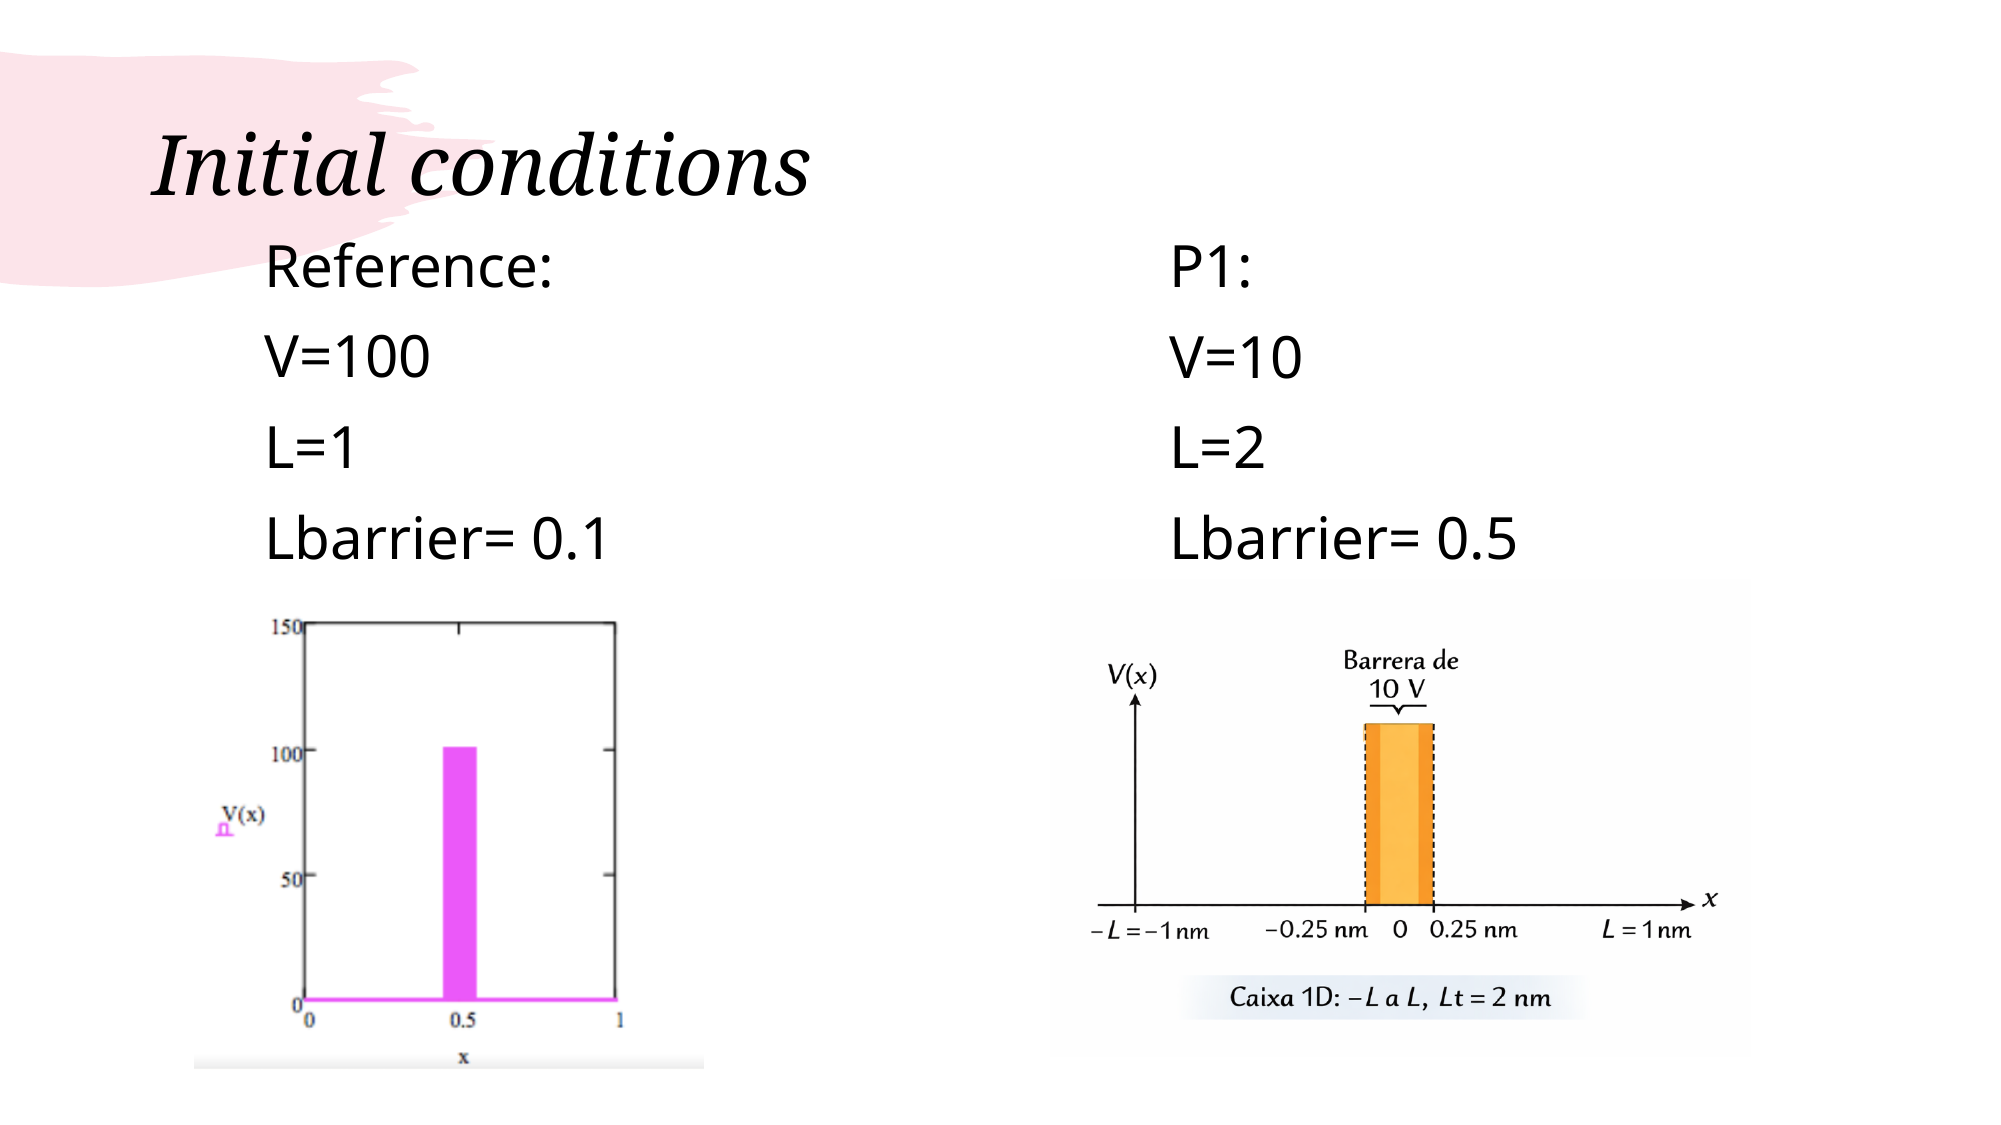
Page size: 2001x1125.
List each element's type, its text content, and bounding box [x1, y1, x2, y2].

picture [194, 579, 704, 1070]
list Reference: V=100 L=1 Lbarrier= 0.1 [249, 221, 649, 579]
text_box P1: V=10 L=2 Lbarrier= 0.5 [1154, 221, 1554, 579]
title Initial conditions [137, 59, 1863, 278]
picture [1050, 579, 1751, 1057]
